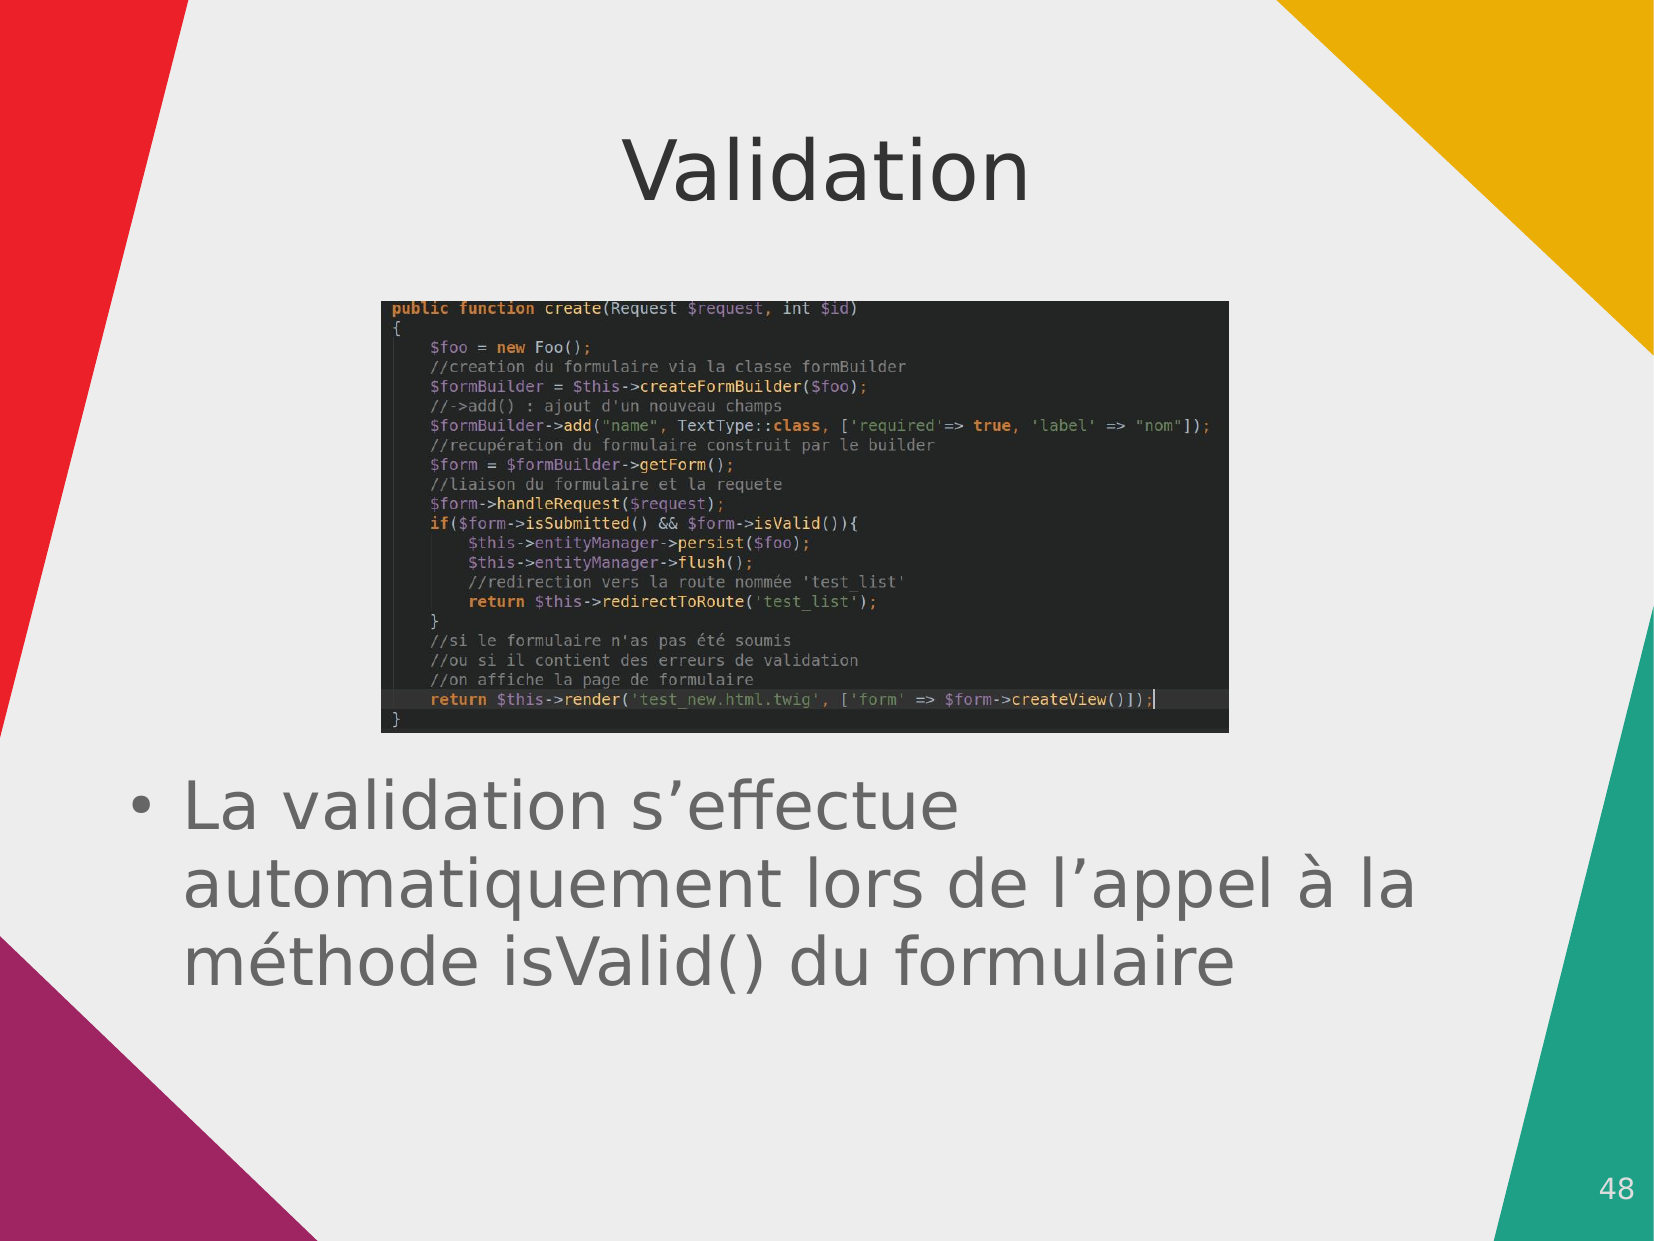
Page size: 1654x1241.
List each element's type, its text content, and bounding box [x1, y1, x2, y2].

list La validation s’effectue automatiquement lors de l’appel à la méthode isValid() du formulaire [111, 767, 1536, 1117]
picture [381, 301, 1229, 733]
title Validation [114, 73, 1539, 271]
